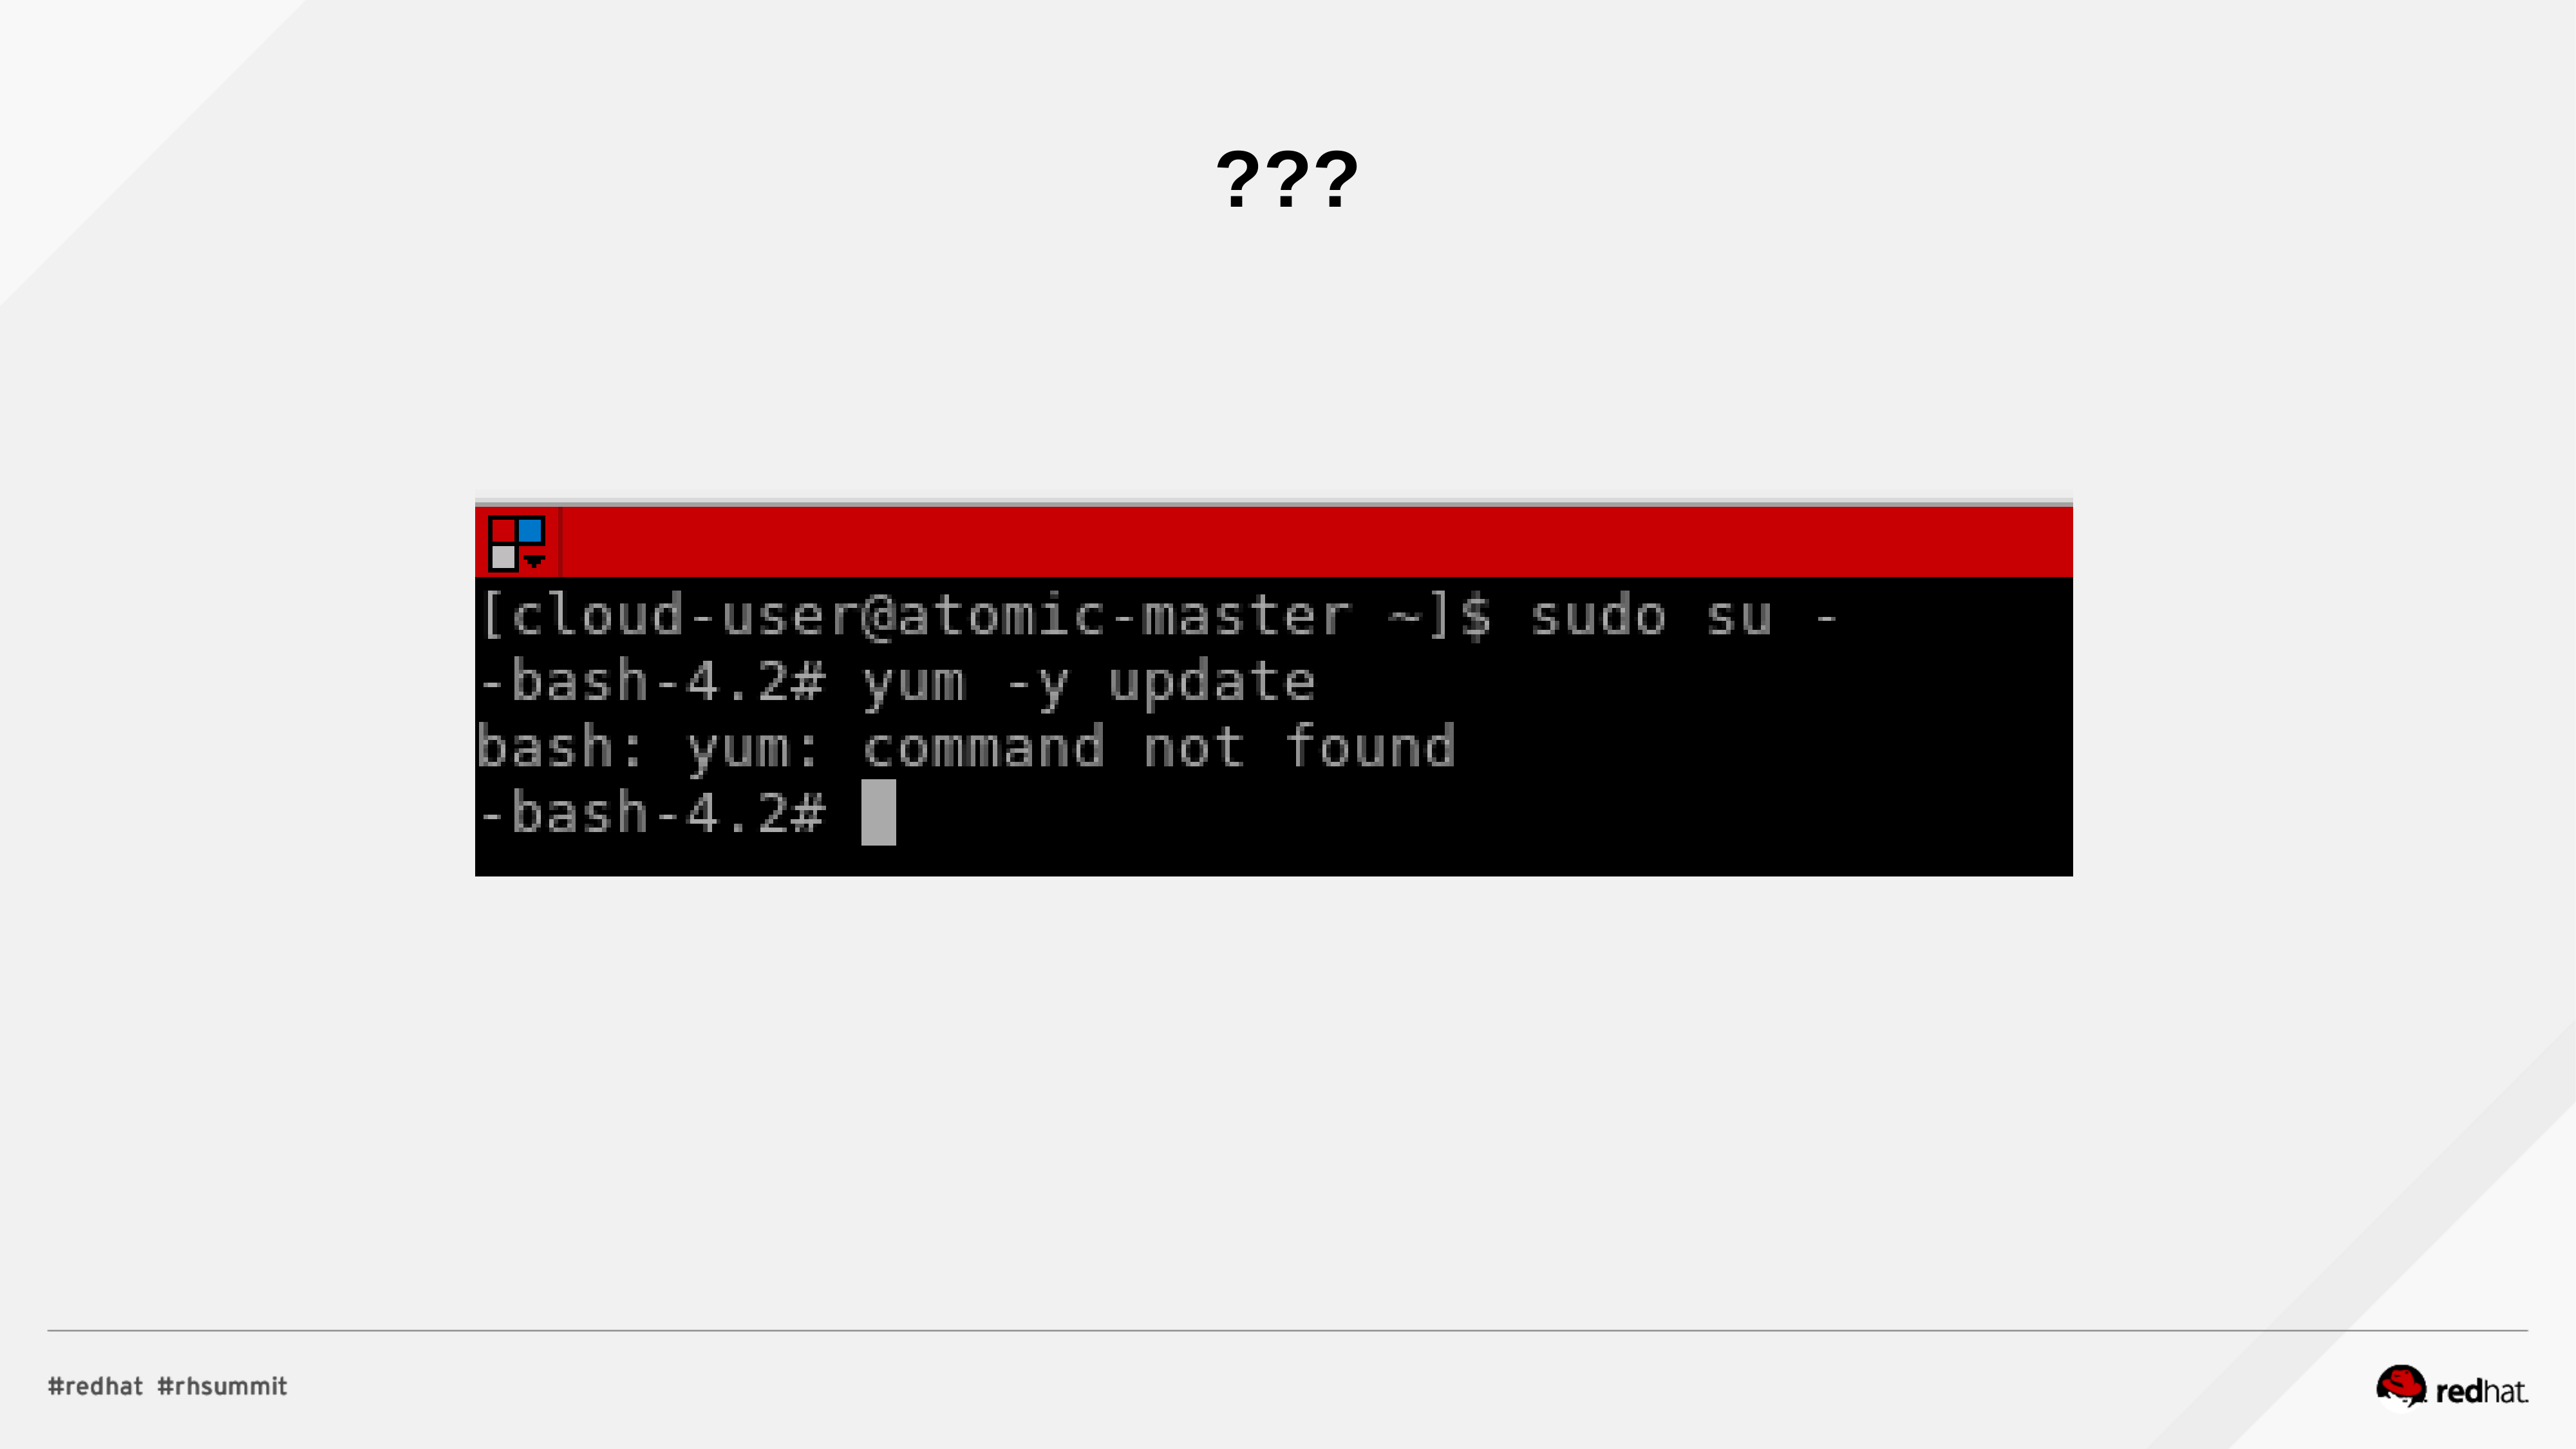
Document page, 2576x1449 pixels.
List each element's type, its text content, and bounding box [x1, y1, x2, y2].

picture [0, 0, 2576, 1449]
title ??? [129, 57, 2447, 300]
